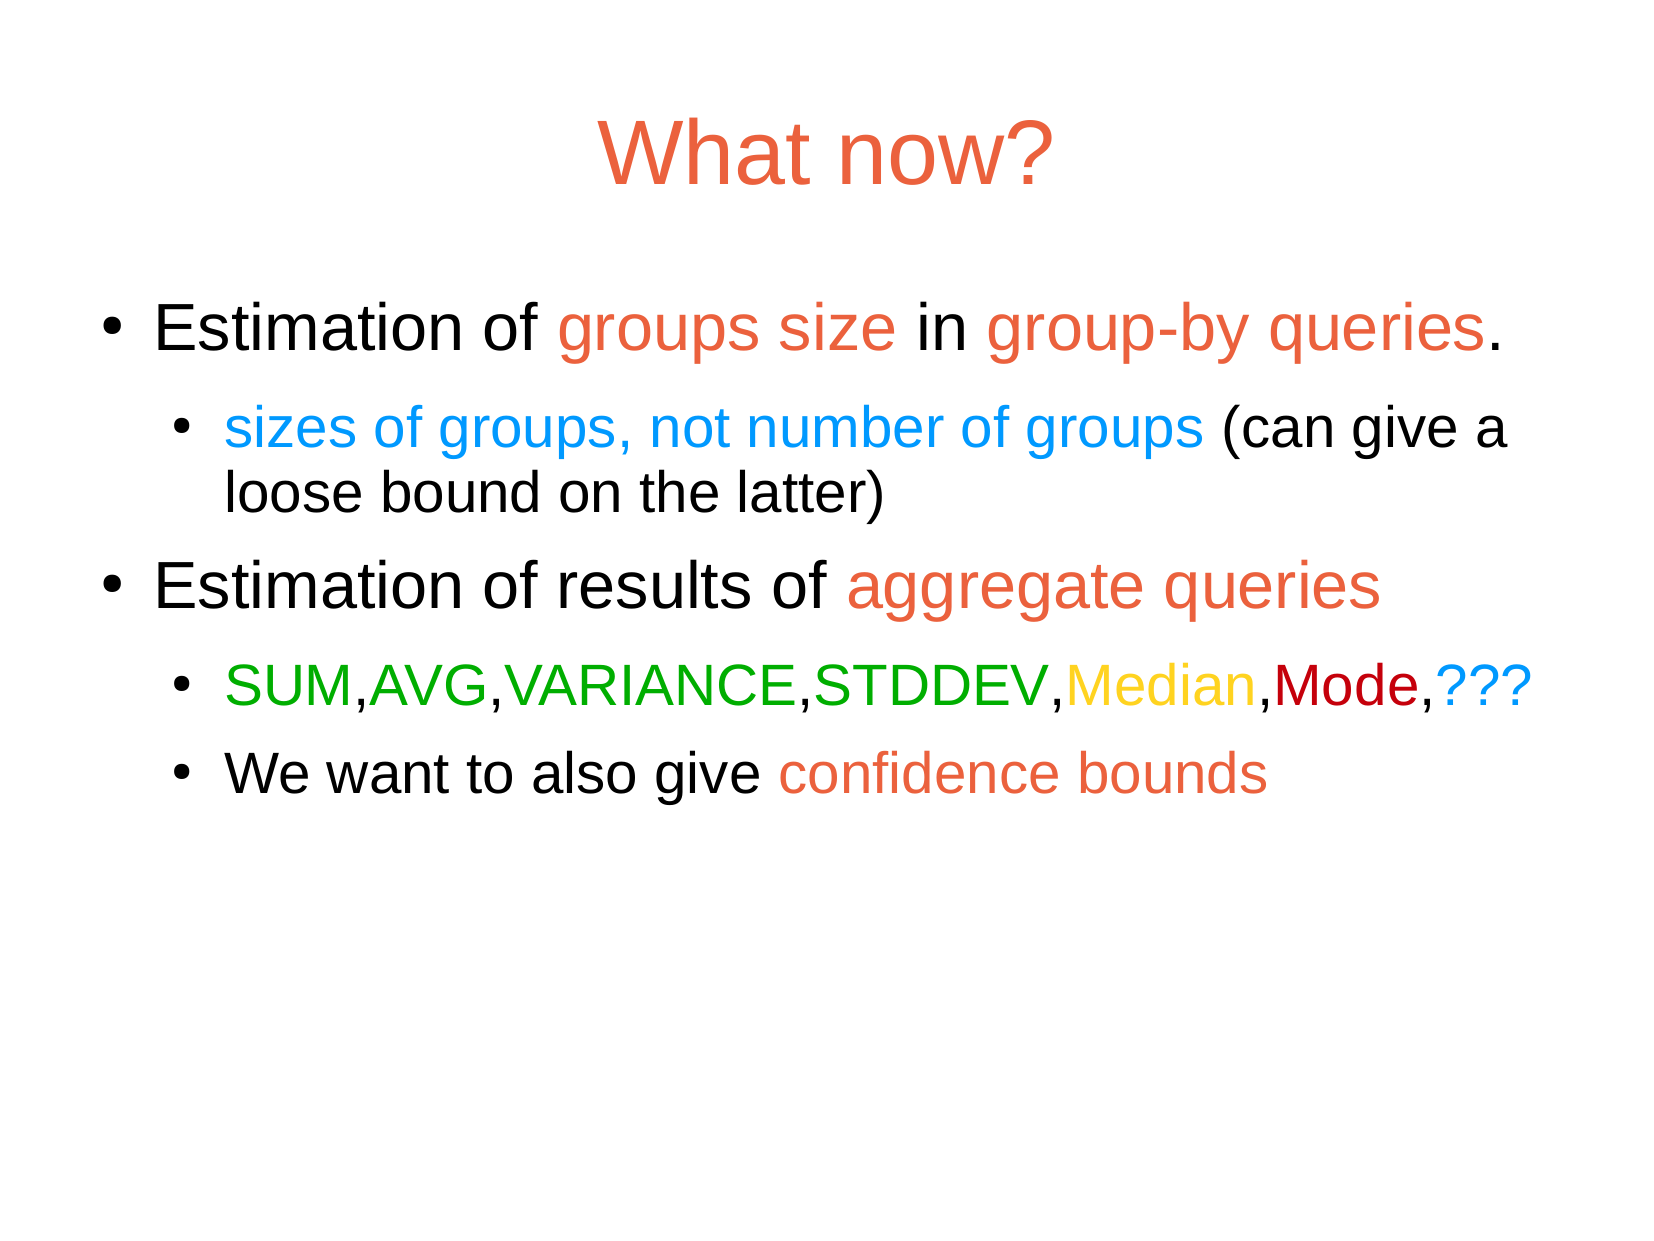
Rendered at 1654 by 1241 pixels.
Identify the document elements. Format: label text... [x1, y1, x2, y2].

list Estimation of groups size in group-by queries. sizes of groups, not number of groups (can give a loose bound on the latter) Estimation of results of aggregate queries SUM,AVG,VARIANCE,STDDEV,Median,Mode,??? We want to also give confidence bounds [82, 290, 1571, 1109]
title What now? [82, 49, 1571, 257]
